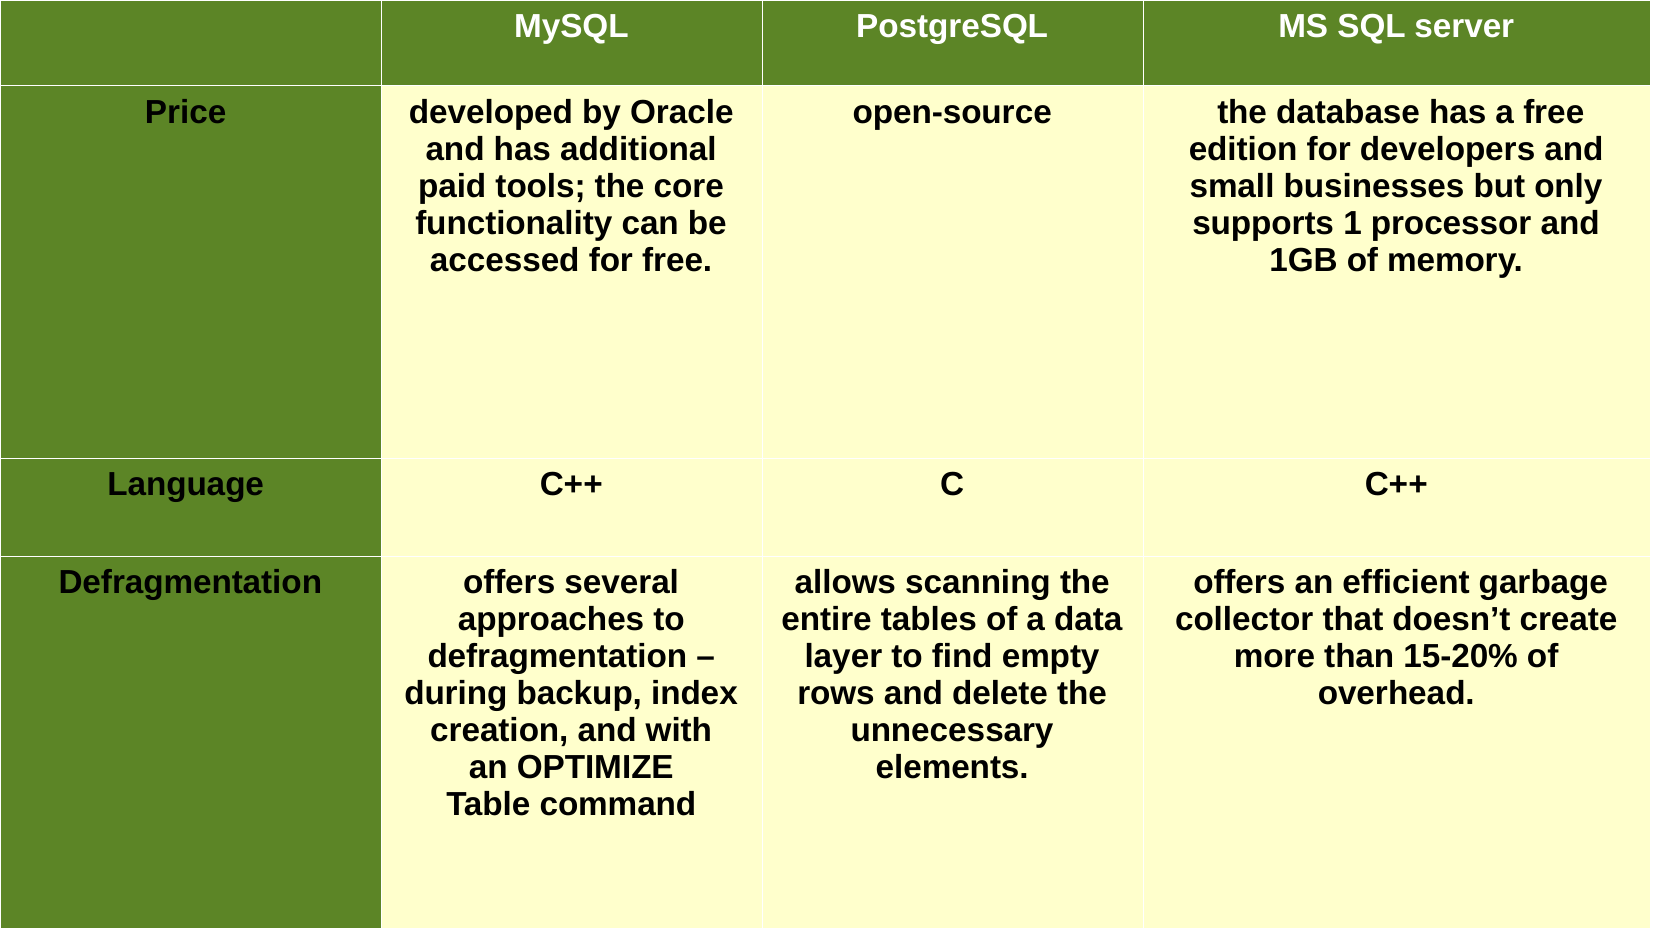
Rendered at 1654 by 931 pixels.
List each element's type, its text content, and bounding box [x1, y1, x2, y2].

table_header [1, 1, 381, 85]
table_header MySQL [382, 1, 762, 85]
table_cell C++ [1144, 459, 1650, 556]
table_cell the database has a free edition for developers and small businesses but only supports 1 processor and 1GB of memory. [1144, 86, 1650, 458]
table_cell open-source [763, 86, 1143, 458]
table_cell C++ [382, 459, 762, 556]
table_header PostgreSQL [763, 1, 1143, 85]
table_cell allows scanning the entire tables of a data layer to find empty rows and delete the unnecessary elements. [763, 557, 1143, 928]
table_cell Price [1, 86, 381, 458]
table_cell offers several approaches to defragmentation – during backup, index creation, and with an OPTIMIZE Table command [382, 557, 762, 928]
table_cell offers an efficient garbage collector that doesn’t create more than 15-20% of overhead. [1144, 557, 1650, 928]
table_cell developed by Oracle and has additional paid tools; the core functionality can be accessed for free. [382, 86, 762, 458]
table_cell Defragmentation [1, 557, 381, 928]
table_header MS SQL server [1144, 1, 1650, 85]
table_cell Language [1, 459, 381, 556]
table_cell C [763, 459, 1143, 556]
